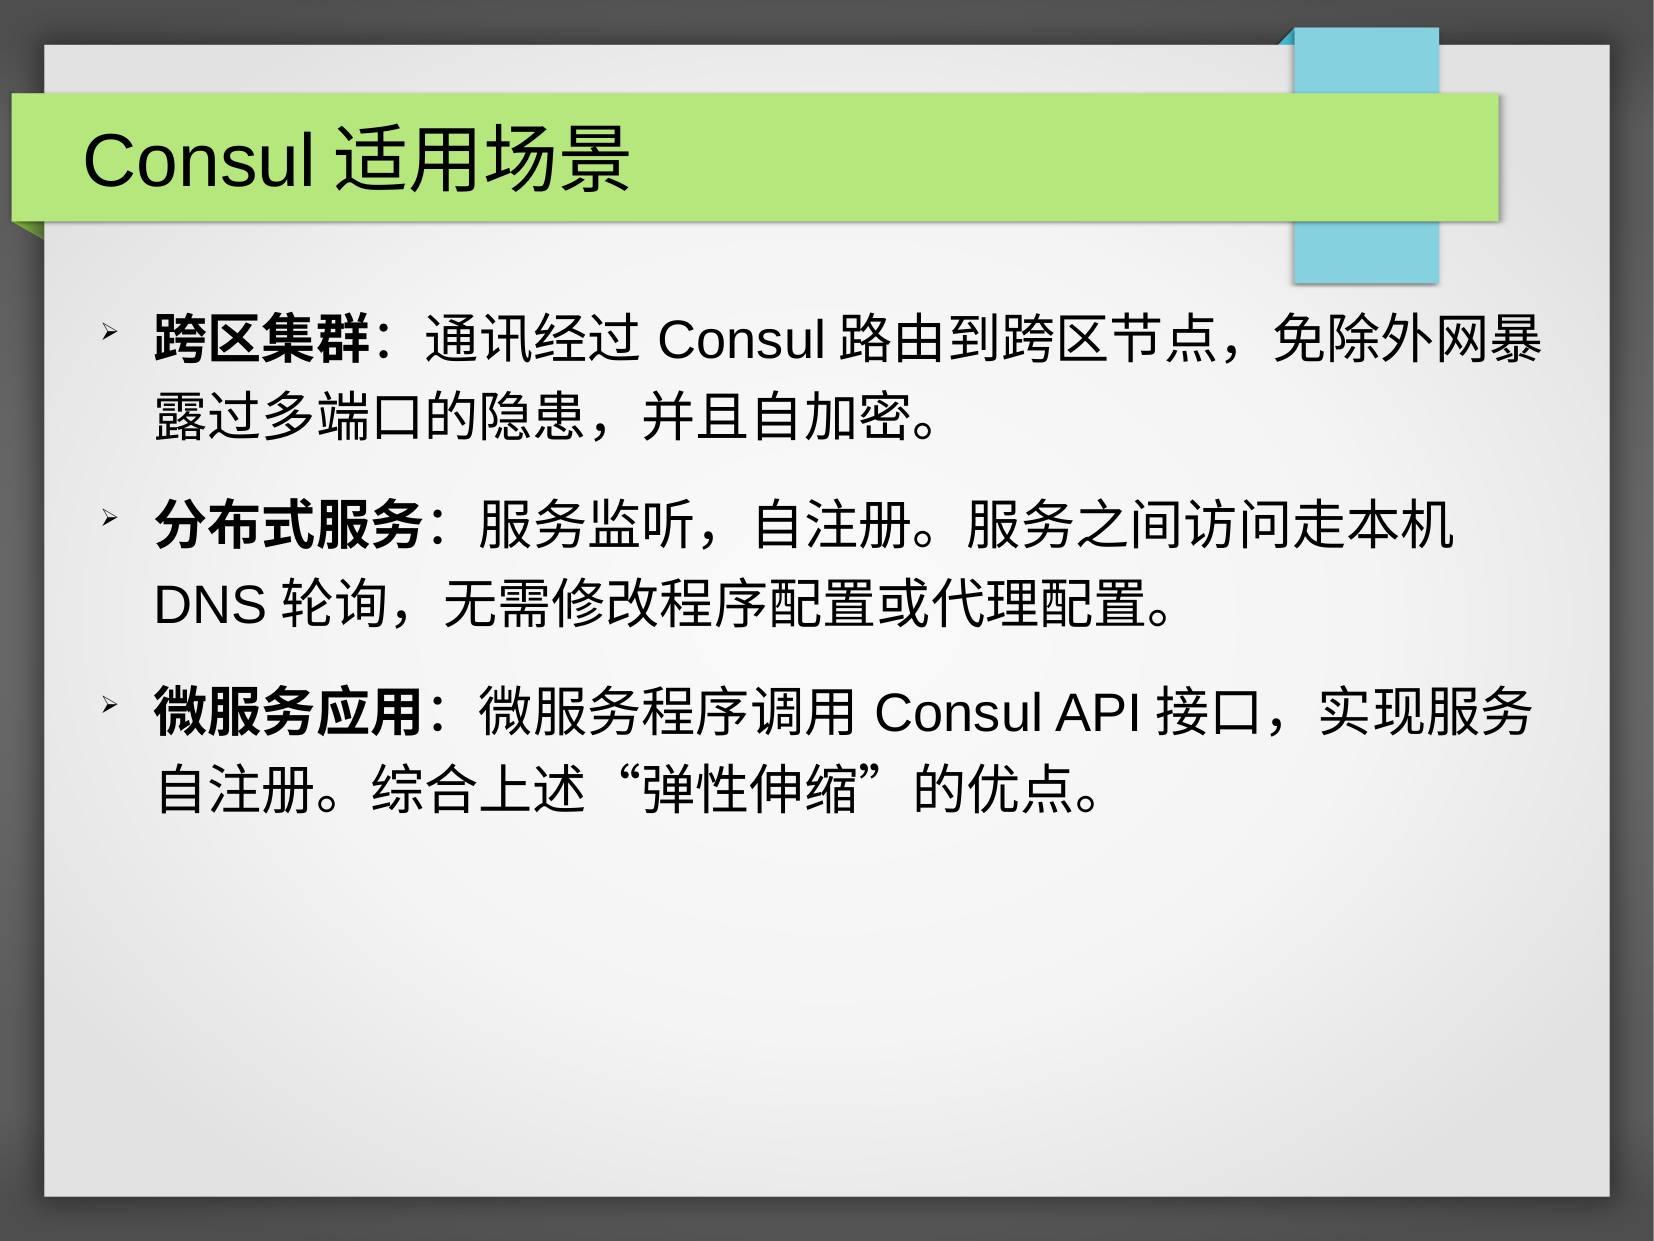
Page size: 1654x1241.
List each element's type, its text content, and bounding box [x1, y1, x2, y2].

title Consul适用场景 [82, 94, 1264, 213]
list 跨区集群：通讯经过Consul路由到跨区节点，免除外网暴露过多端口的隐患，并且自加密。 分布式服务：服务监听，自注册。服务之间访问走本机DNS轮询，无需修改程序配置或代理配置。 微服务应用：微服务程序调用Consul API接口，实现服务自注册。综合上述“弹性伸缩”的优点。 [82, 295, 1571, 1015]
picture [0, 0, 1654, 1241]
